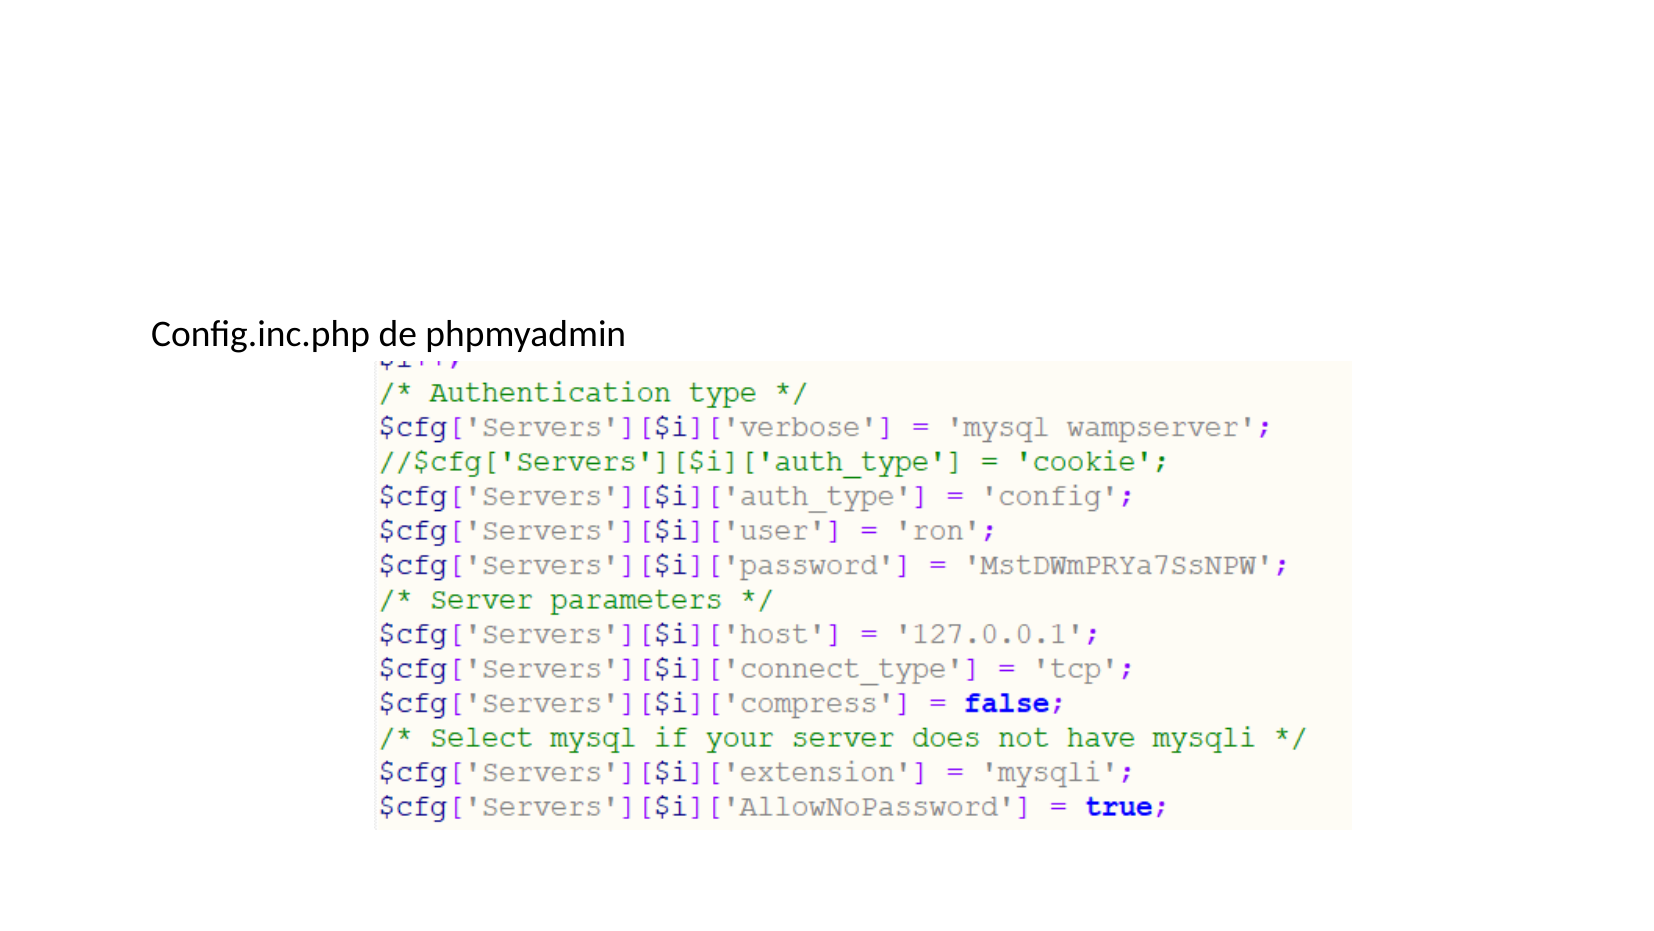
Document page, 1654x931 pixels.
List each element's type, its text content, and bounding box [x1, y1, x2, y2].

text_box Config.inc.php de phpmyadmin [136, 301, 908, 362]
picture [374, 361, 1352, 830]
